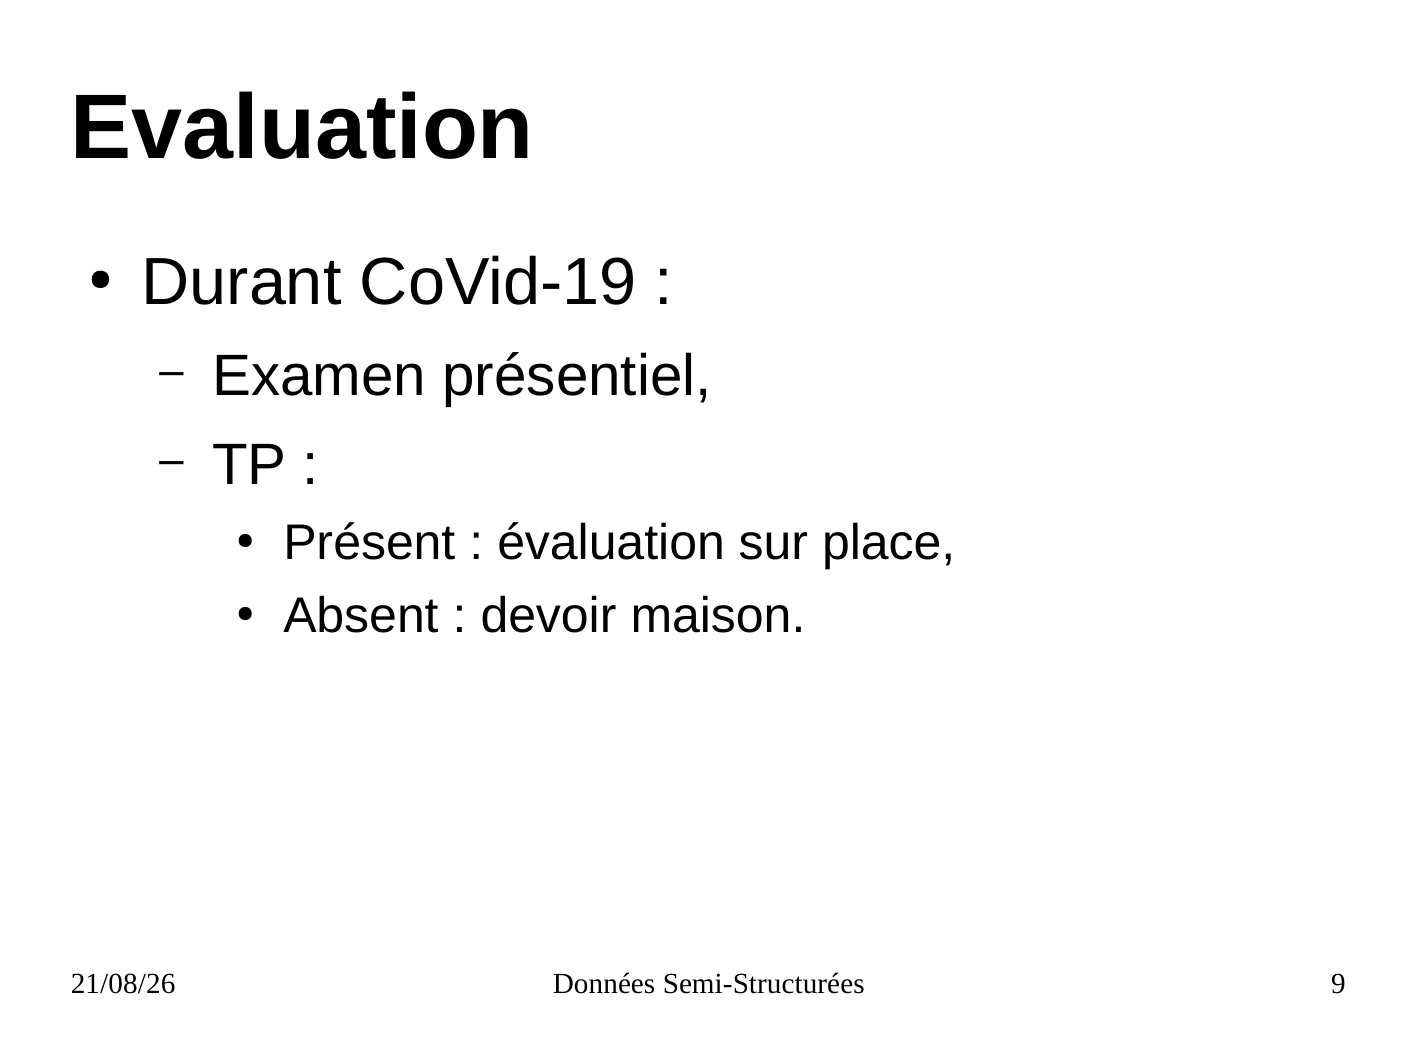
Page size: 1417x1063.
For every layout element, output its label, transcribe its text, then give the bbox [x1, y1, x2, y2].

title Evaluation [70, 42, 1346, 212]
list Durant CoVid-19 : Examen présentiel, TP : Présent : évaluation sur place, Absent : devoir maison. [70, 244, 1346, 925]
